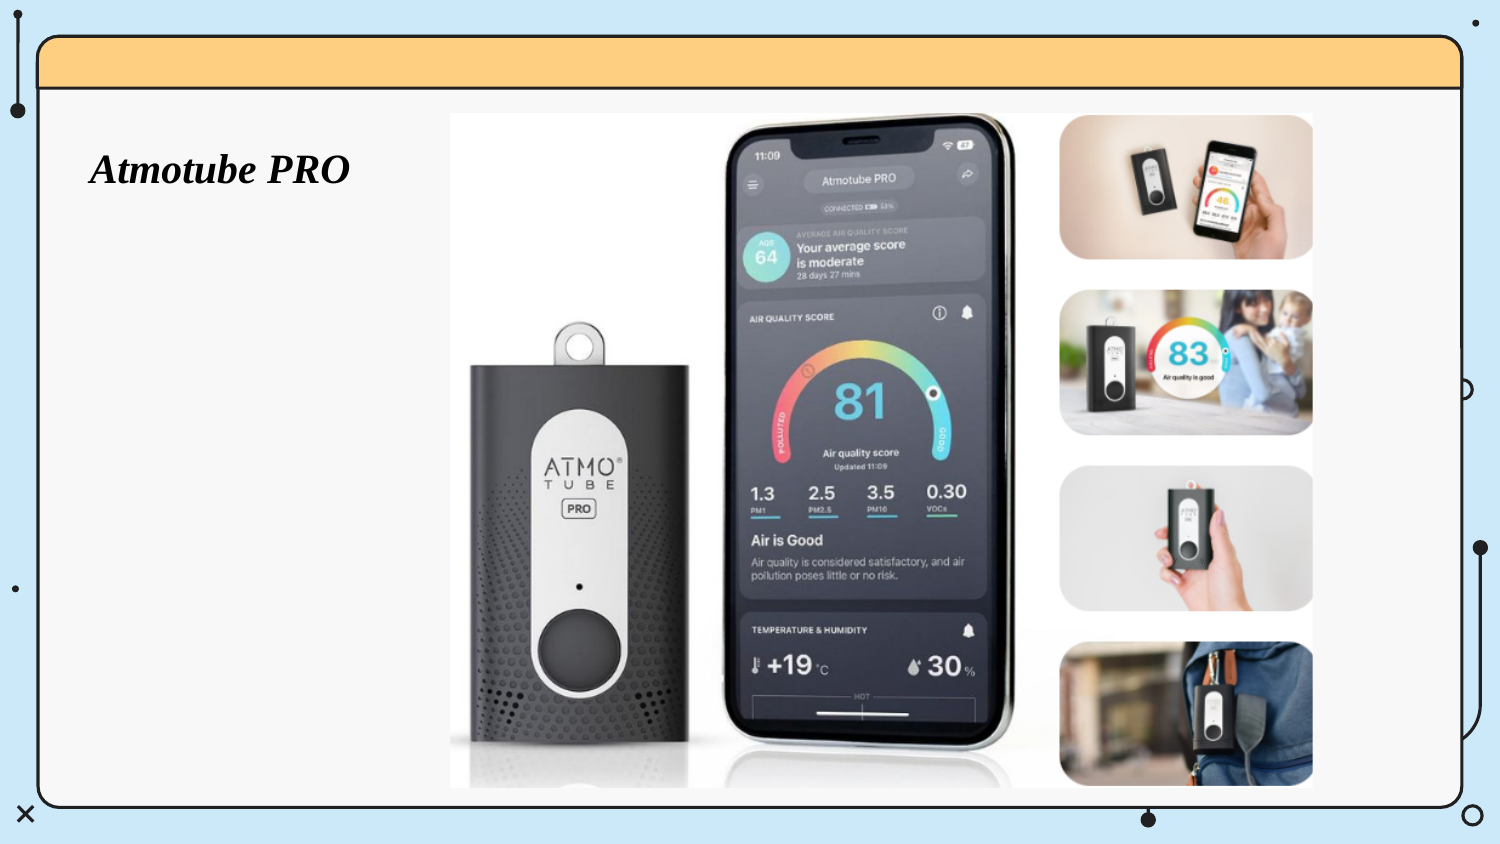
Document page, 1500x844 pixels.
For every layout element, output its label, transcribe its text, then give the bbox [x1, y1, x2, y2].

title Atmotube PRO [75, 112, 1233, 207]
picture [450, 113, 1313, 788]
